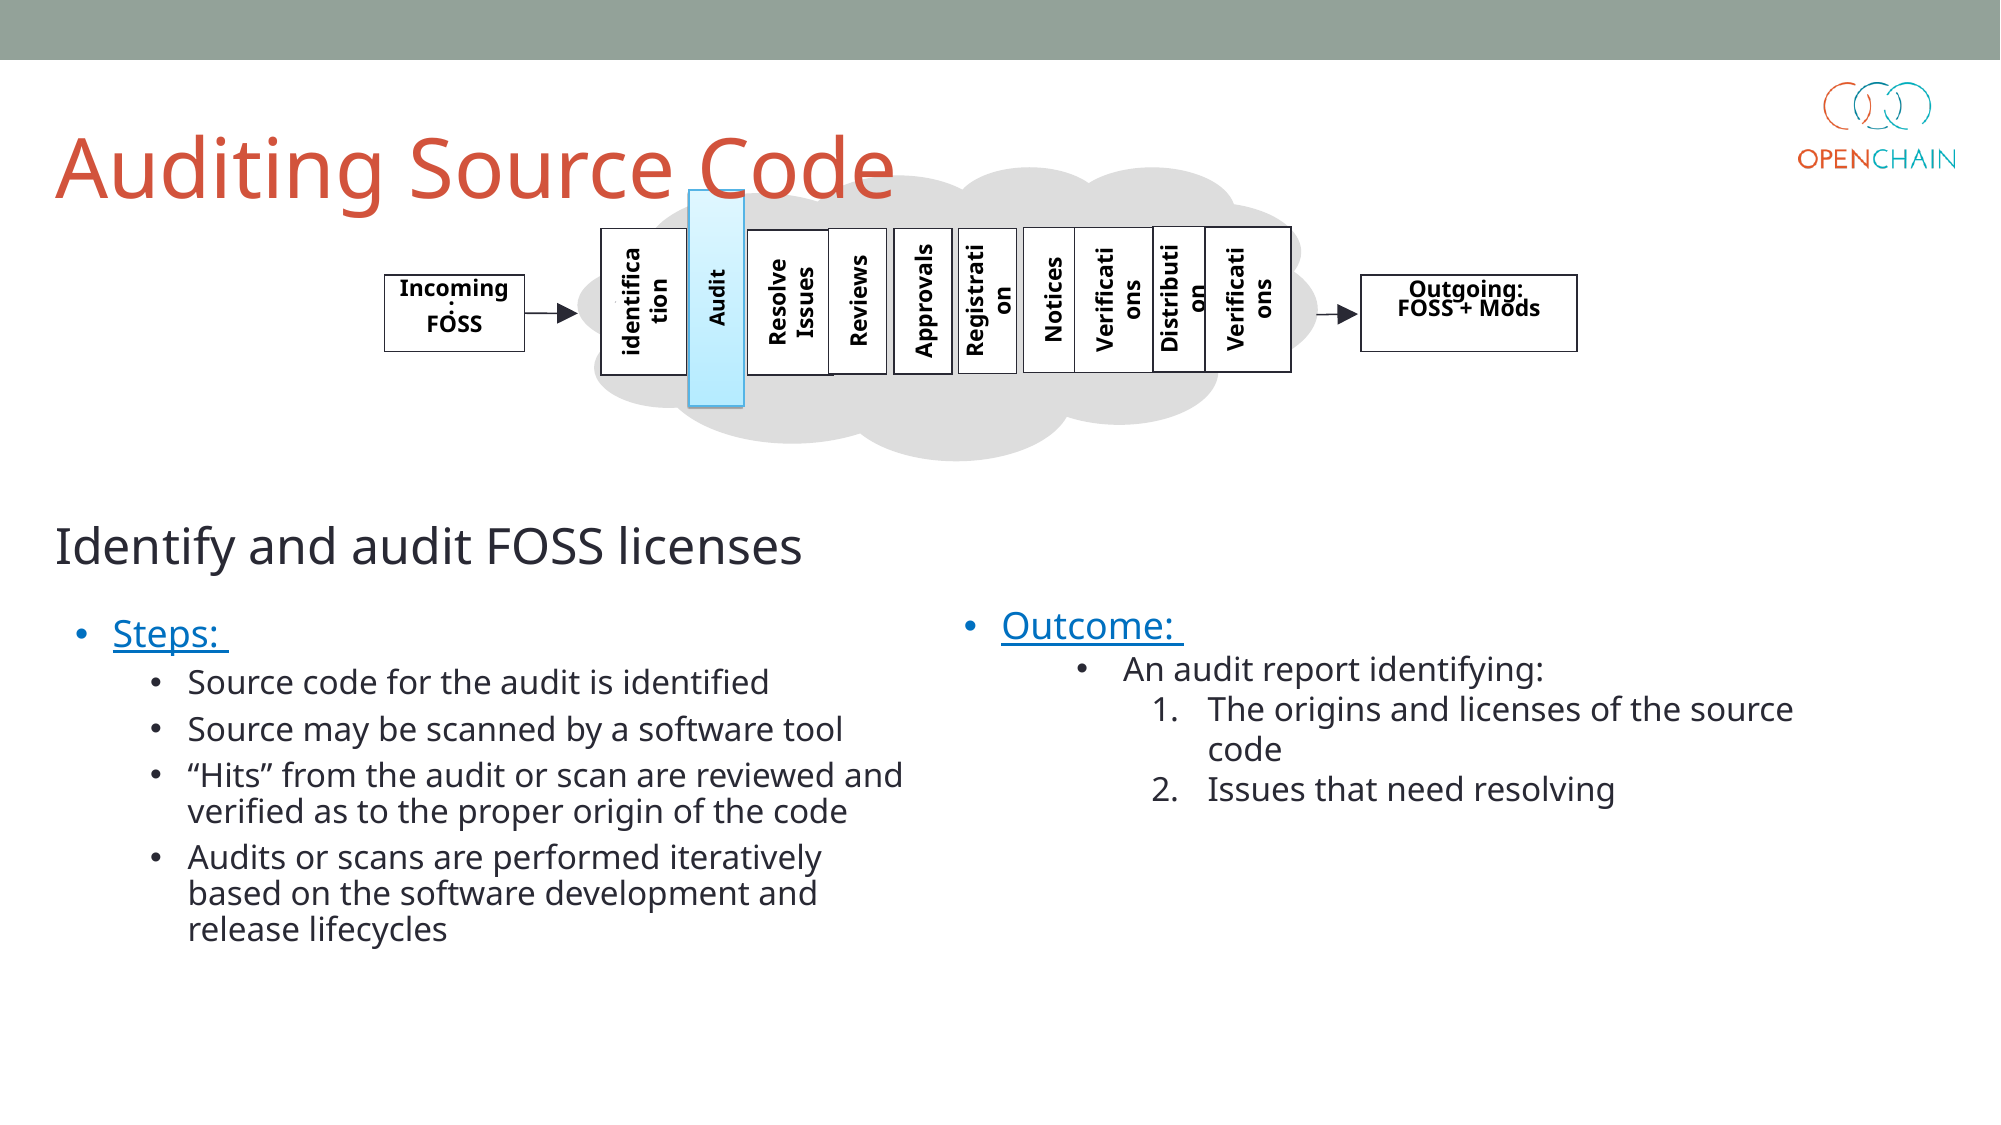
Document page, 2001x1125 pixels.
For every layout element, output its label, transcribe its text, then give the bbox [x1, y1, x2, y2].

text_box Audit [688, 247, 744, 407]
text_box Approvals [893, 247, 952, 374]
text_box Outcome: An audit report identifying: The origins and licenses of the source code Issues that need resolving [948, 600, 1898, 978]
picture [1798, 82, 1955, 169]
text_box [1291, 247, 1318, 350]
text_box Resolve Issues [747, 247, 834, 376]
text_box [577, 275, 601, 335]
text_box Verifications [1074, 247, 1161, 373]
text_box Reviews [828, 247, 887, 374]
text_box Distribution [1153, 247, 1205, 372]
text_box Outgoing: FOSS + Mods [1360, 274, 1578, 352]
text_box Notices [1023, 247, 1074, 373]
text_box Incoming: FOSS [384, 274, 525, 352]
text_box Identify and audit FOSS licenses [40, 507, 1215, 583]
text_box Registration [958, 247, 1017, 374]
text_box Steps: Source code for the audit is identified Source may be scanned by a software tool “Hits” from the audit or scan are reviewed and verified as to the proper origin of the code Audits or scans are performed iteratively based on the software development and release lifecycles [60, 607, 932, 1038]
text_box Auditing Source Code [40, 84, 1841, 247]
text_box identification [601, 247, 687, 376]
text_box [594, 247, 1219, 462]
text_box Verifications [1205, 247, 1291, 373]
